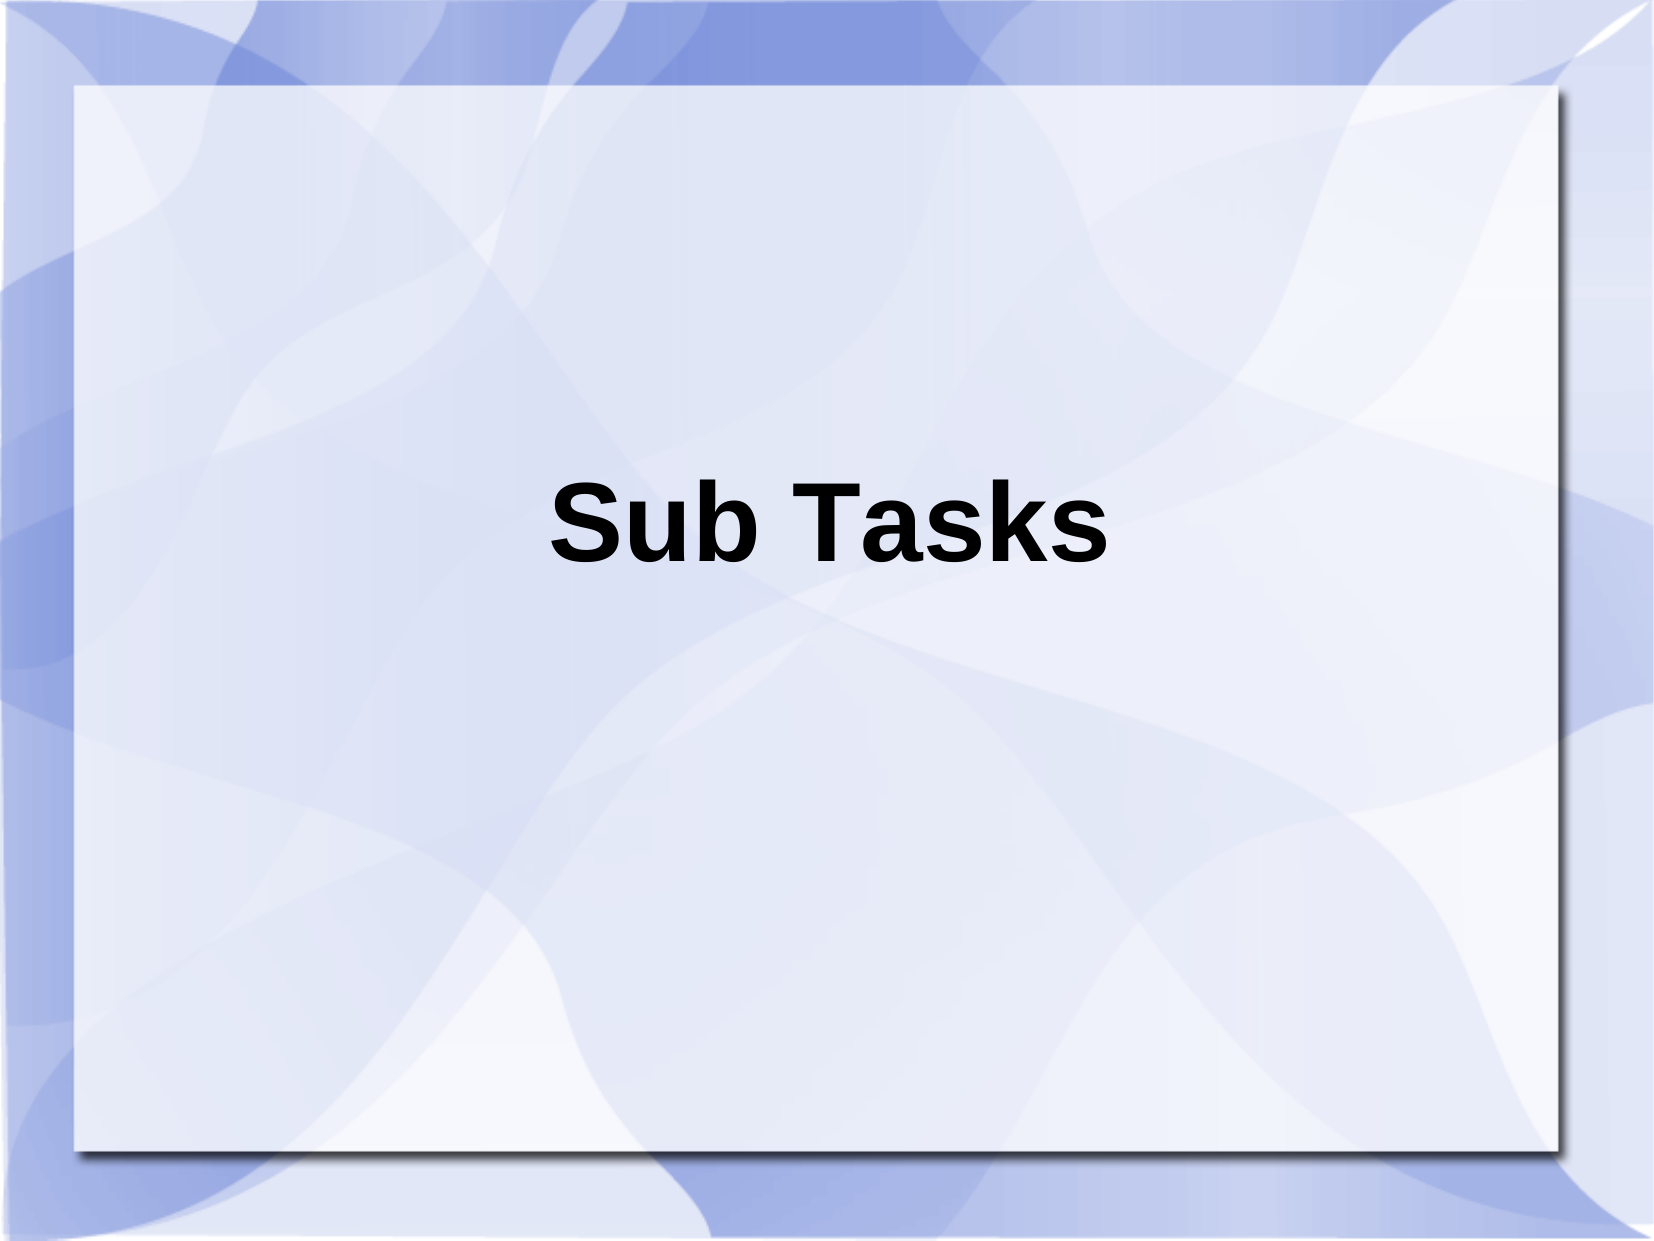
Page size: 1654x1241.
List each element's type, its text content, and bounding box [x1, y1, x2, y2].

picture [0, 0, 1654, 1241]
title Sub Tasks [123, 419, 1536, 627]
